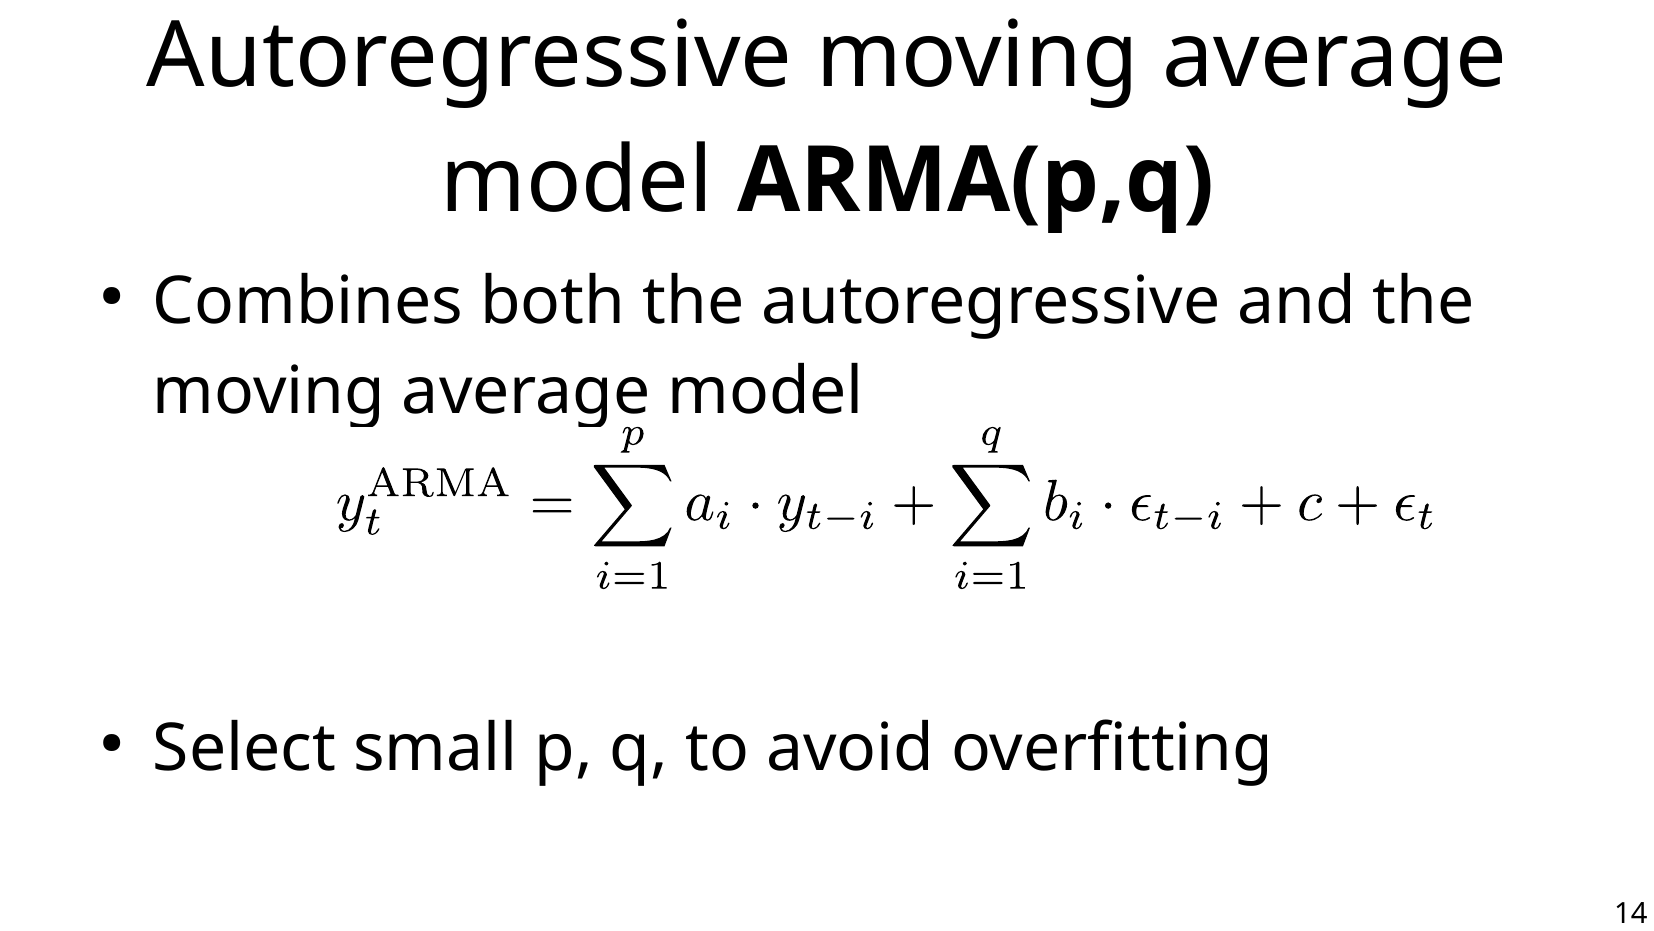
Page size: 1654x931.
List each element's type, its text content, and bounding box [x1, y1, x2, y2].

text_box [335, 426, 1435, 590]
title Autoregressive moving average model ARMA(p,q) [4, 1, 1651, 226]
list Combines both the autoregressive and the moving average model Select small p, q, to avoid overfitting [82, 253, 1571, 793]
